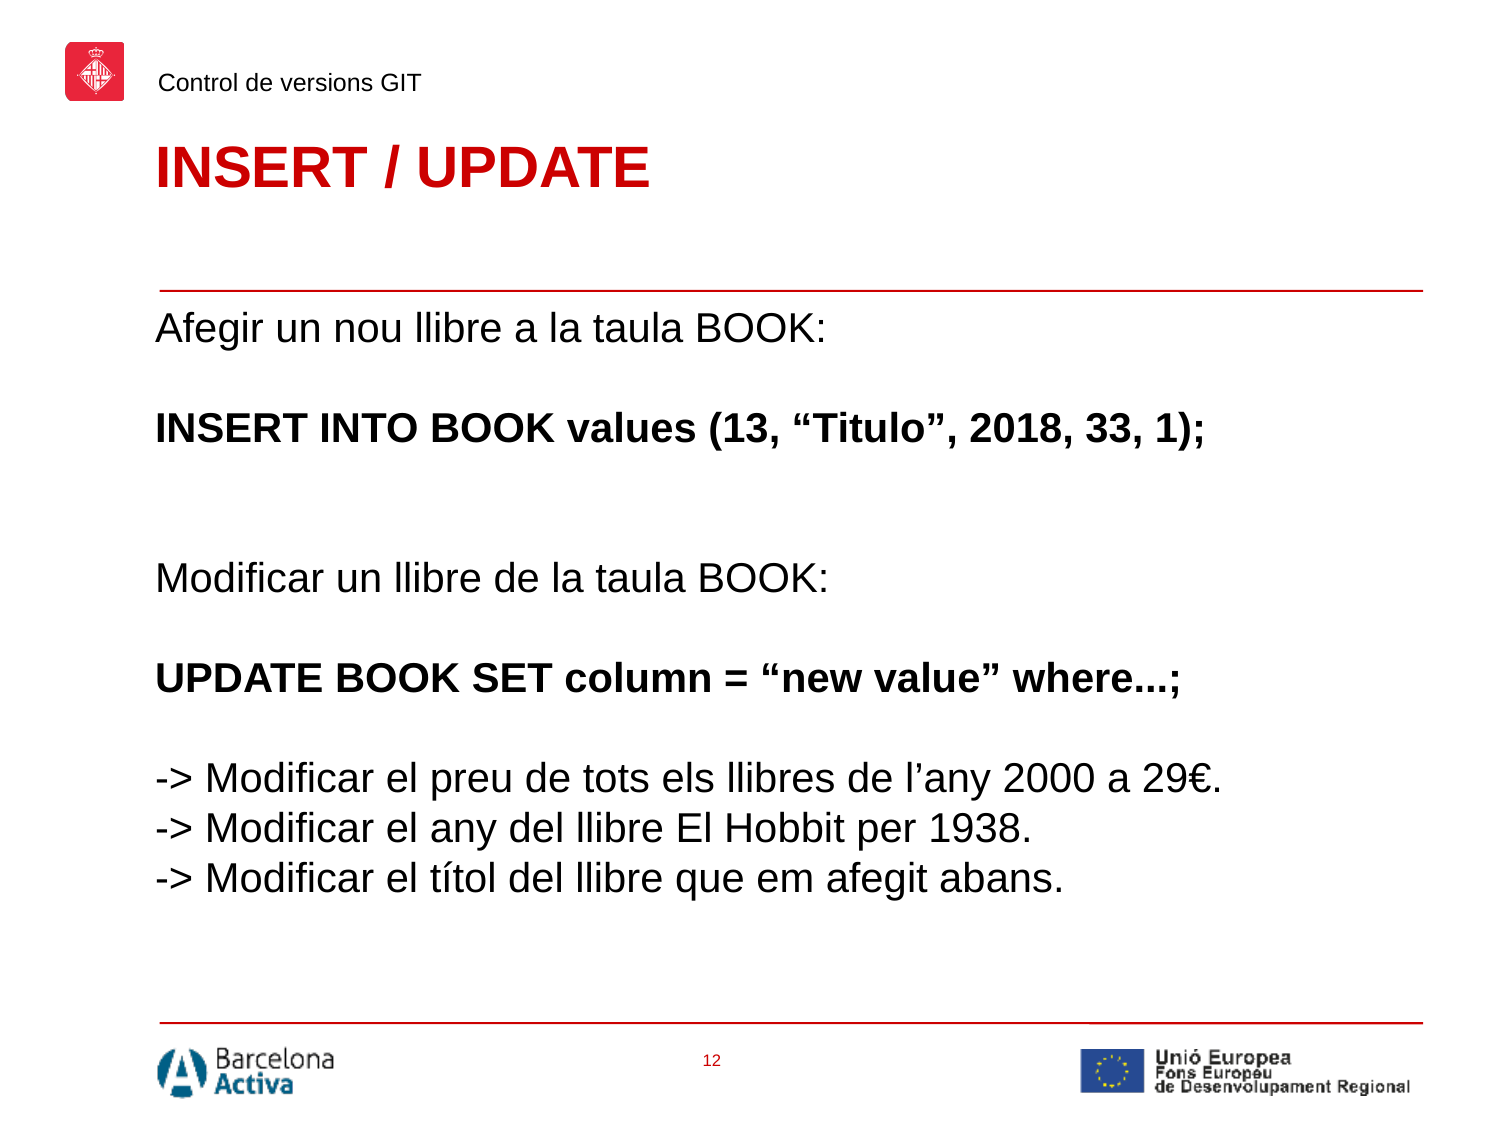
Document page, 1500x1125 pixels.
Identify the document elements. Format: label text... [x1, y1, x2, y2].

picture [65, 42, 124, 101]
picture [147, 1034, 343, 1110]
slide_number <number> [536, 1042, 887, 1103]
text_box Control de versions GIT [142, 58, 634, 104]
picture [1080, 1049, 1411, 1096]
text_box INSERT / UPDATE [140, 121, 1416, 268]
text_box Afegir un nou llibre a la taula BOOK: INSERT INTO BOOK values (13, “Titulo”, 2018, 33, 1); Modificar un llibre de la taula BOOK: UPDATE BOOK SET column = “new value” where...; -> Modificar el preu de tots els llibres de l’any 2000 a 29€. -> Modificar el any del llibre El Hobbit per 1938. -> Modificar el títol del llibre que em afegit abans. [140, 293, 1387, 339]
